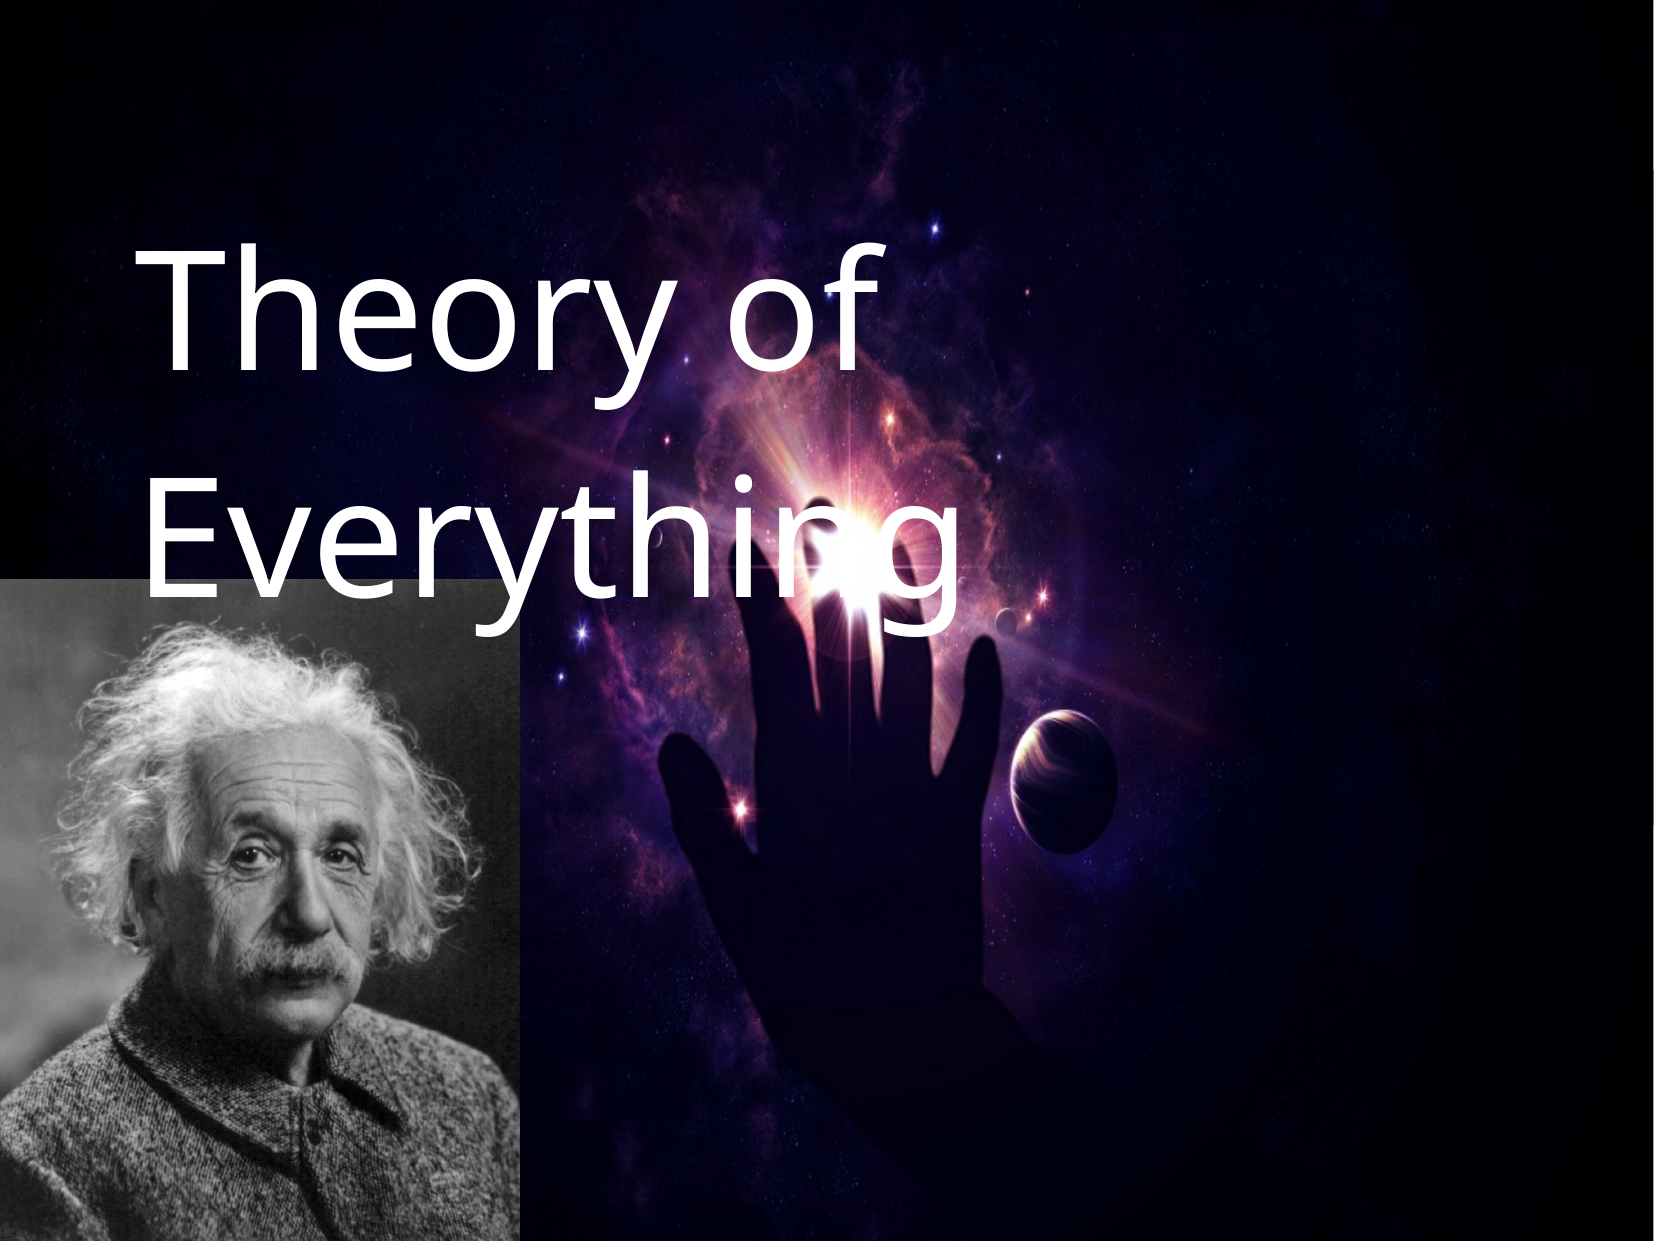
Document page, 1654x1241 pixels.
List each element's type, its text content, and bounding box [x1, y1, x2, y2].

picture [0, 0, 1654, 1241]
text_box Theory of Everything [119, 184, 1575, 406]
